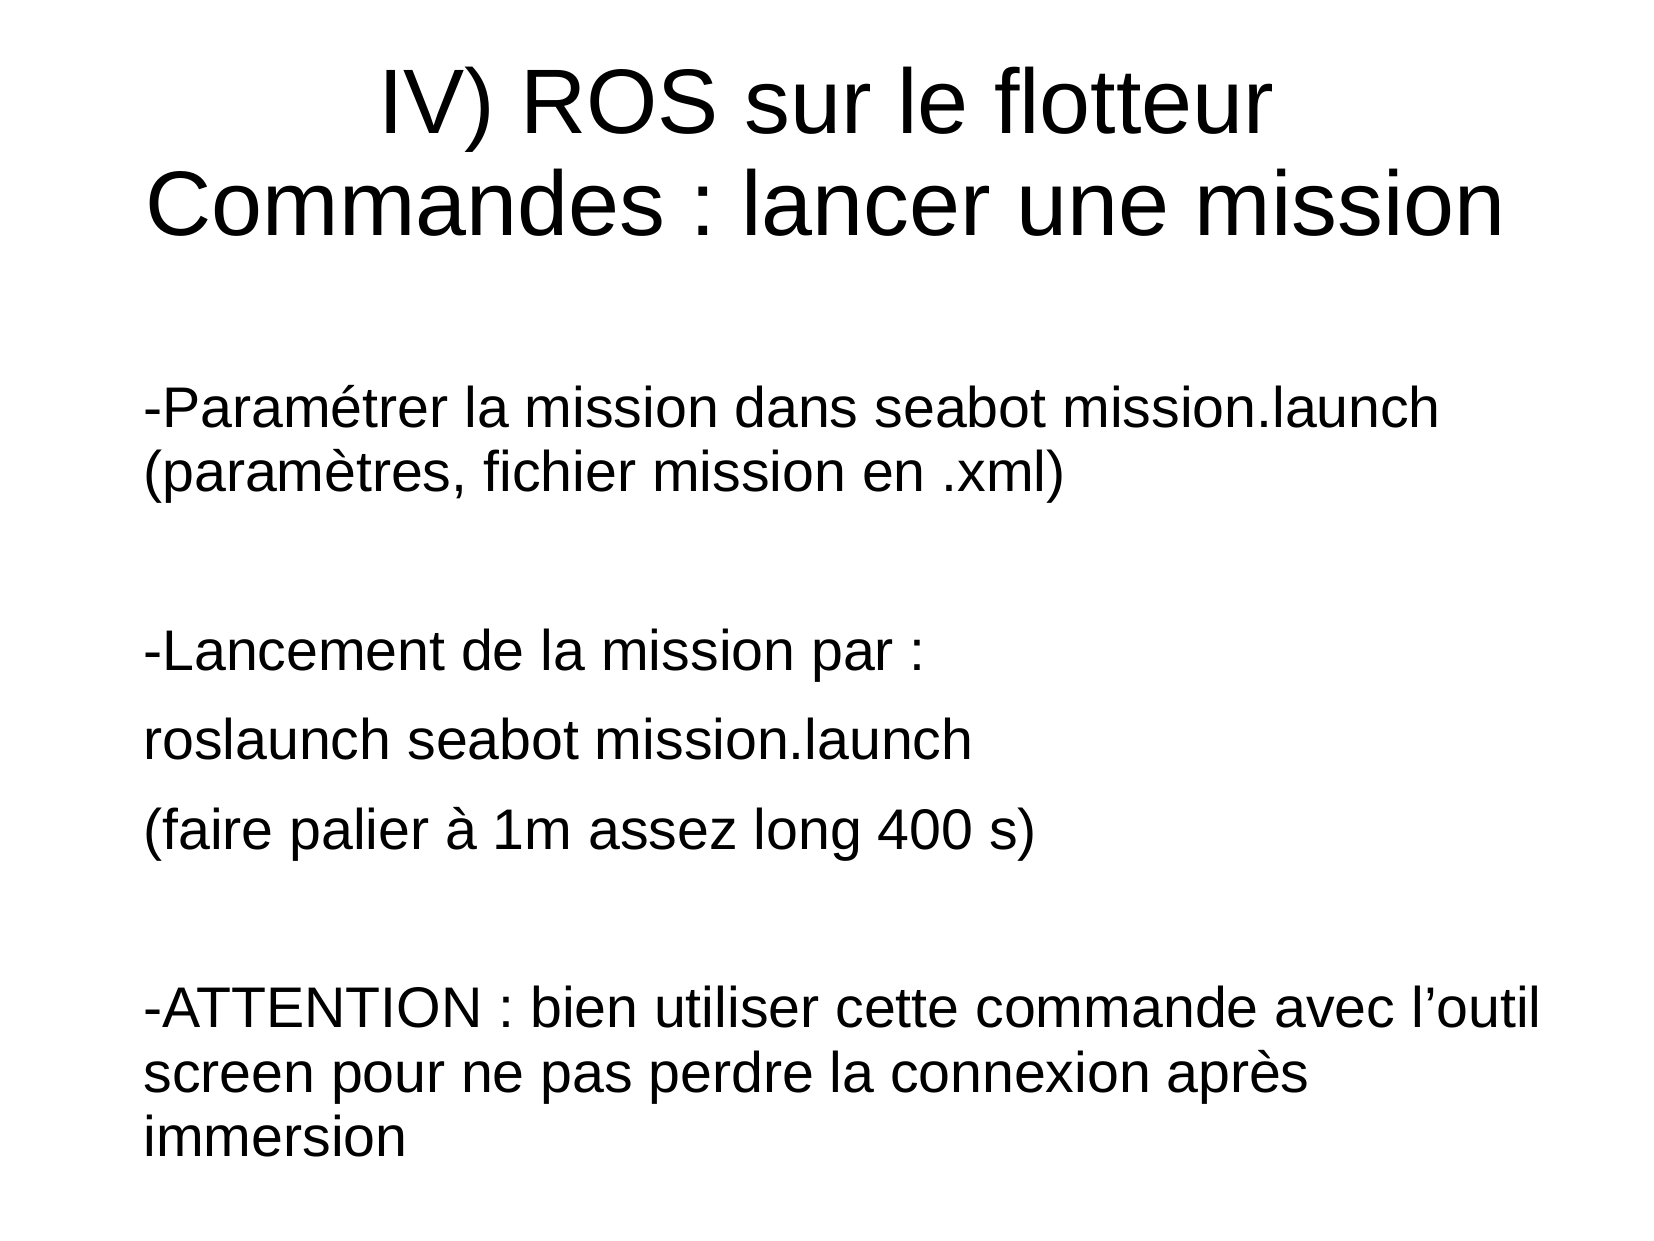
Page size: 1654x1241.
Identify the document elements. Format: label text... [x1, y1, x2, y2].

title IV) ROS sur le flotteur Commandes : lancer une mission [82, 49, 1571, 257]
list -Paramétrer la mission dans seabot mission.launch (paramètres, fichier mission en .xml) -Lancement de la mission par : roslaunch seabot mission.launch (faire palier à 1m assez long 400 s) -ATTENTION : bien utiliser cette commande avec l’outil screen pour ne pas perdre la connexion après immersion [82, 375, 1571, 1171]
